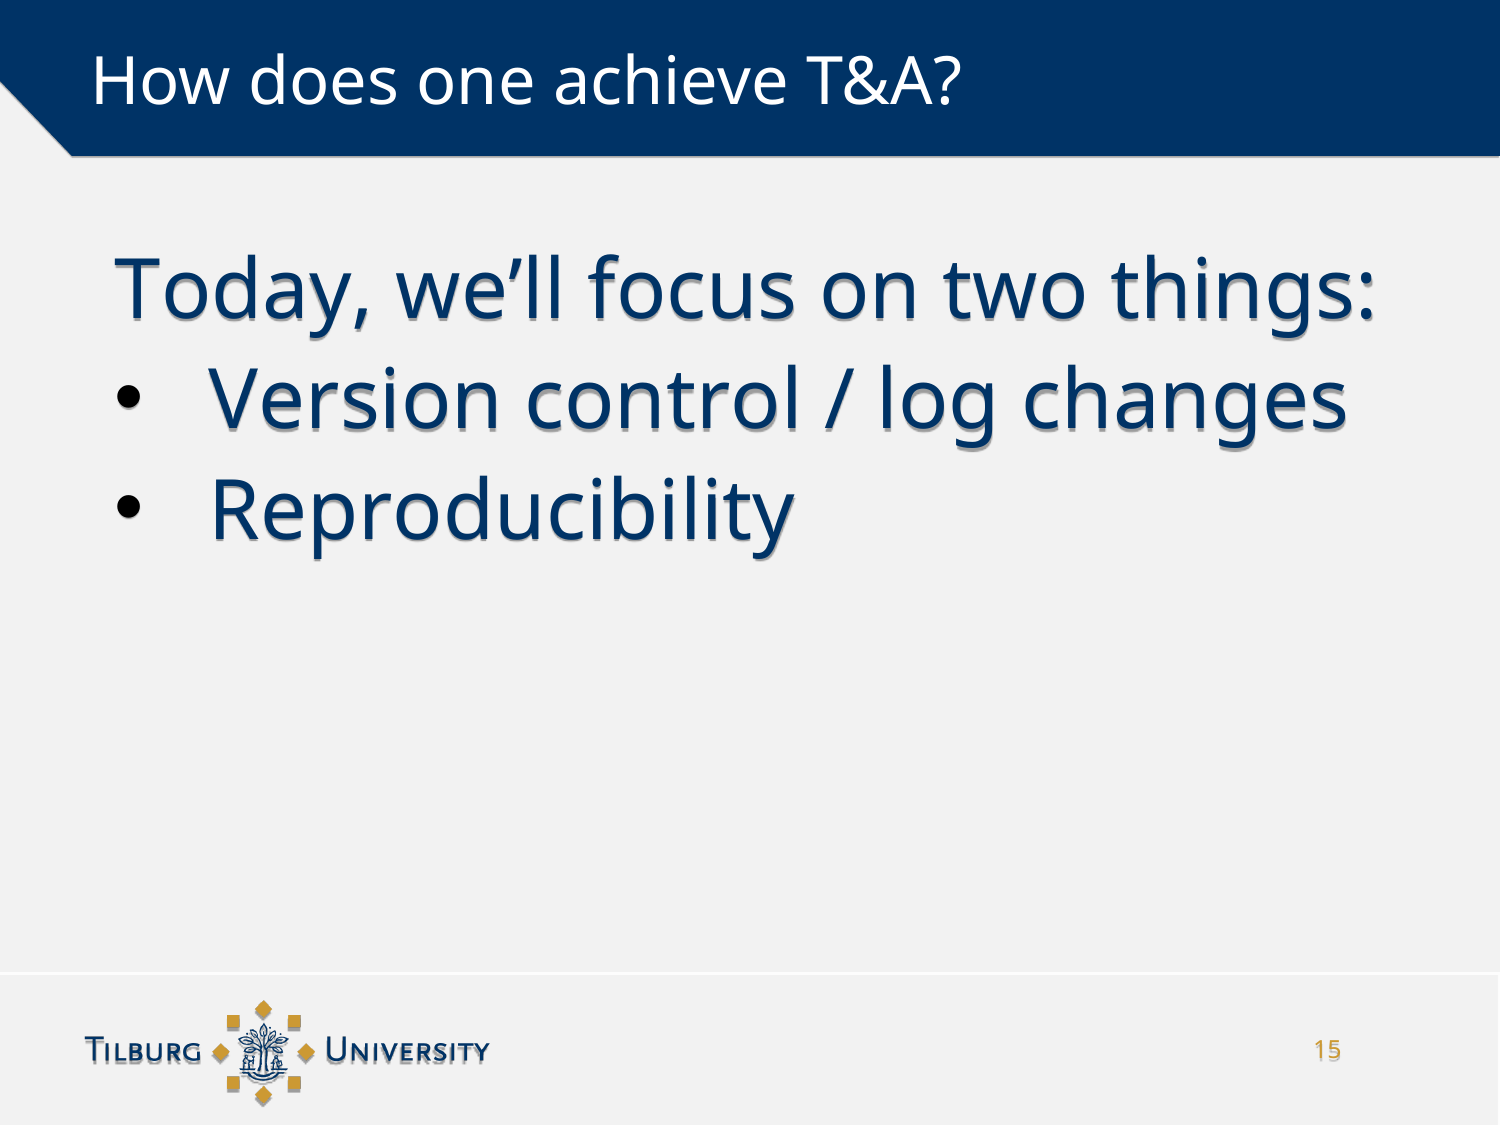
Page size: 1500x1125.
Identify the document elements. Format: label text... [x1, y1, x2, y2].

text_box Today, we’ll focus on two things: Version control / log changes Reproducibility [99, 227, 1450, 996]
text_box [1298, 1026, 1426, 1087]
title How does one achieve T&A? [75, 0, 1426, 156]
text_box [75, 202, 1426, 971]
